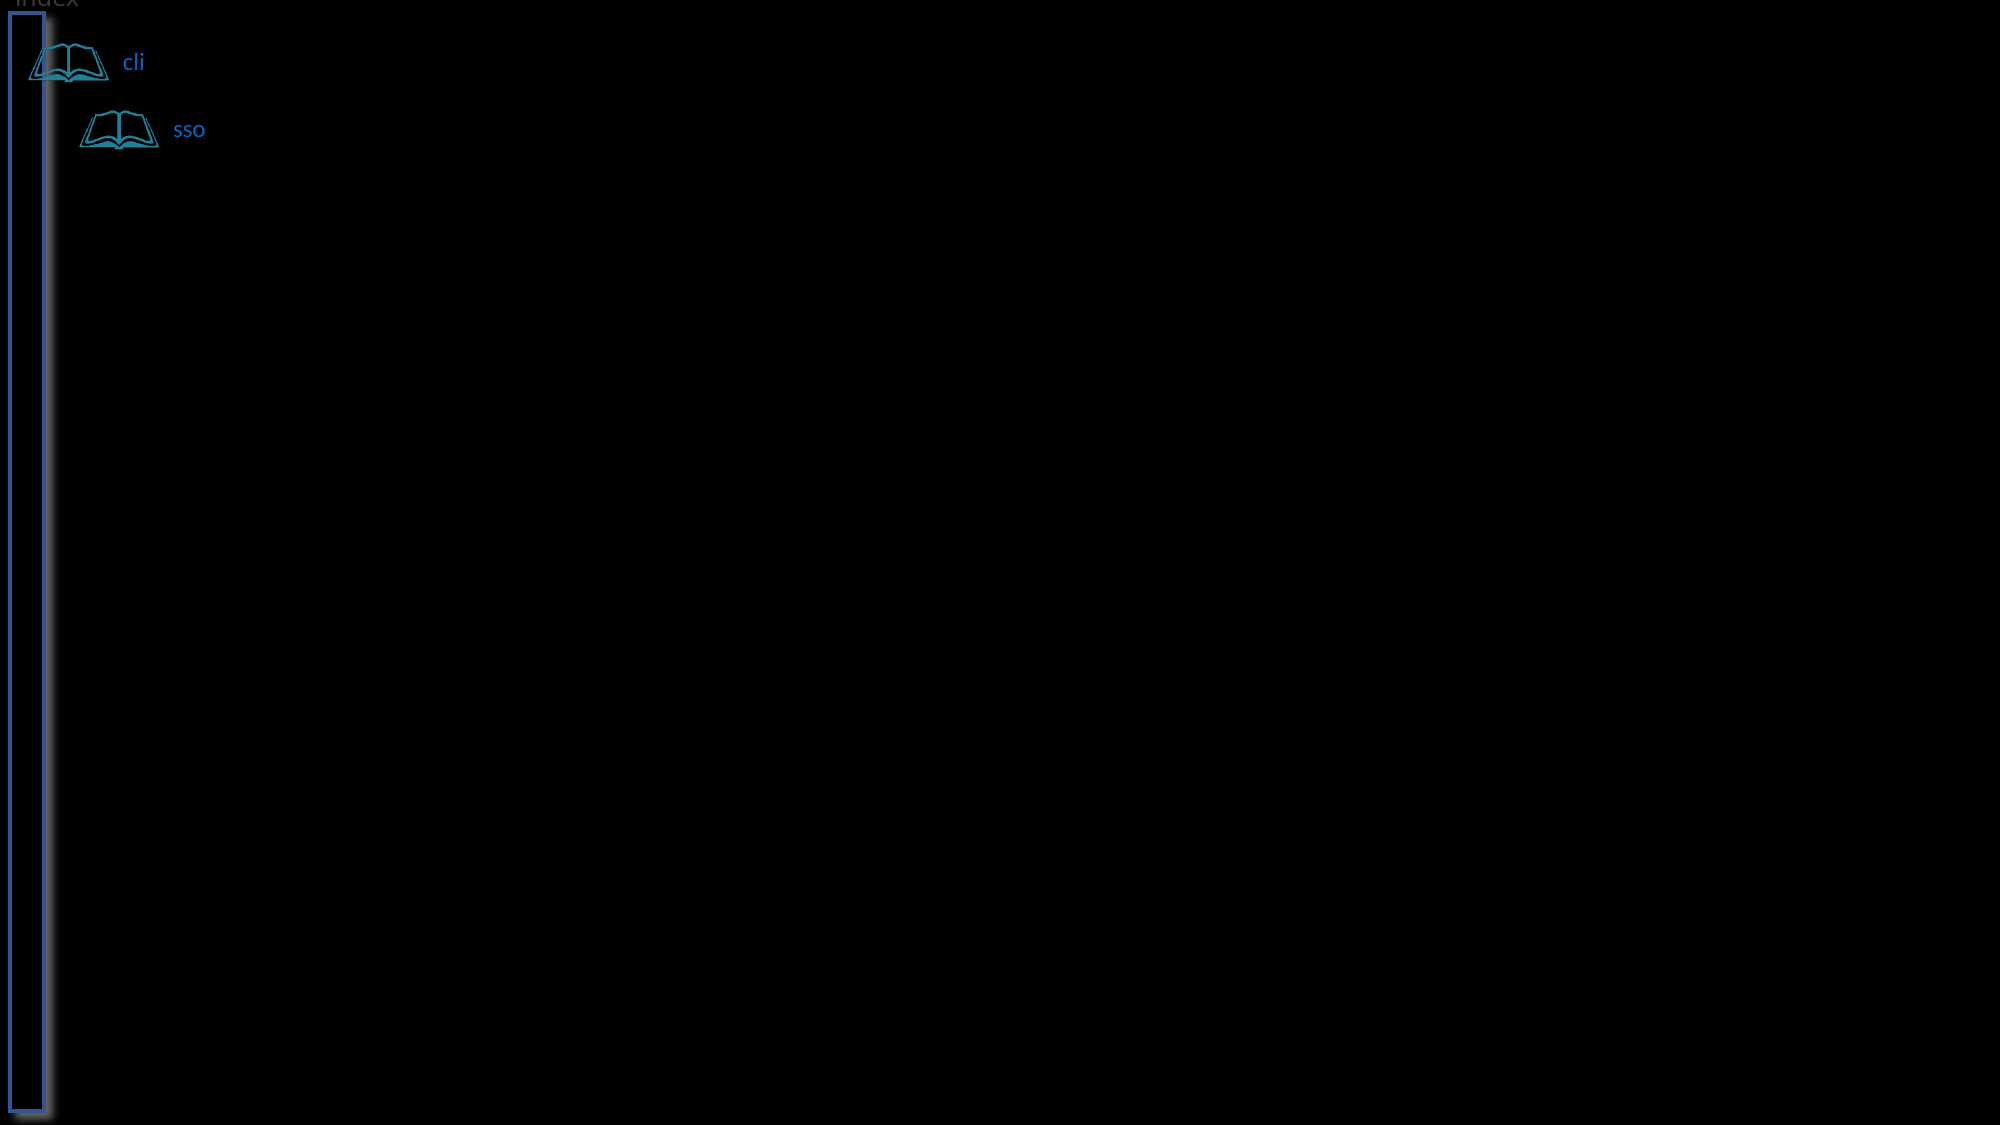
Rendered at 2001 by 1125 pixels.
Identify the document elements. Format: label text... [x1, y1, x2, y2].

picture [26, 41, 109, 85]
text_box cli [108, 38, 160, 83]
title 1.1 index [0, 0, 123, 1125]
picture [77, 108, 159, 152]
text_box [9, 12, 44, 1111]
text_box sso [158, 105, 221, 150]
